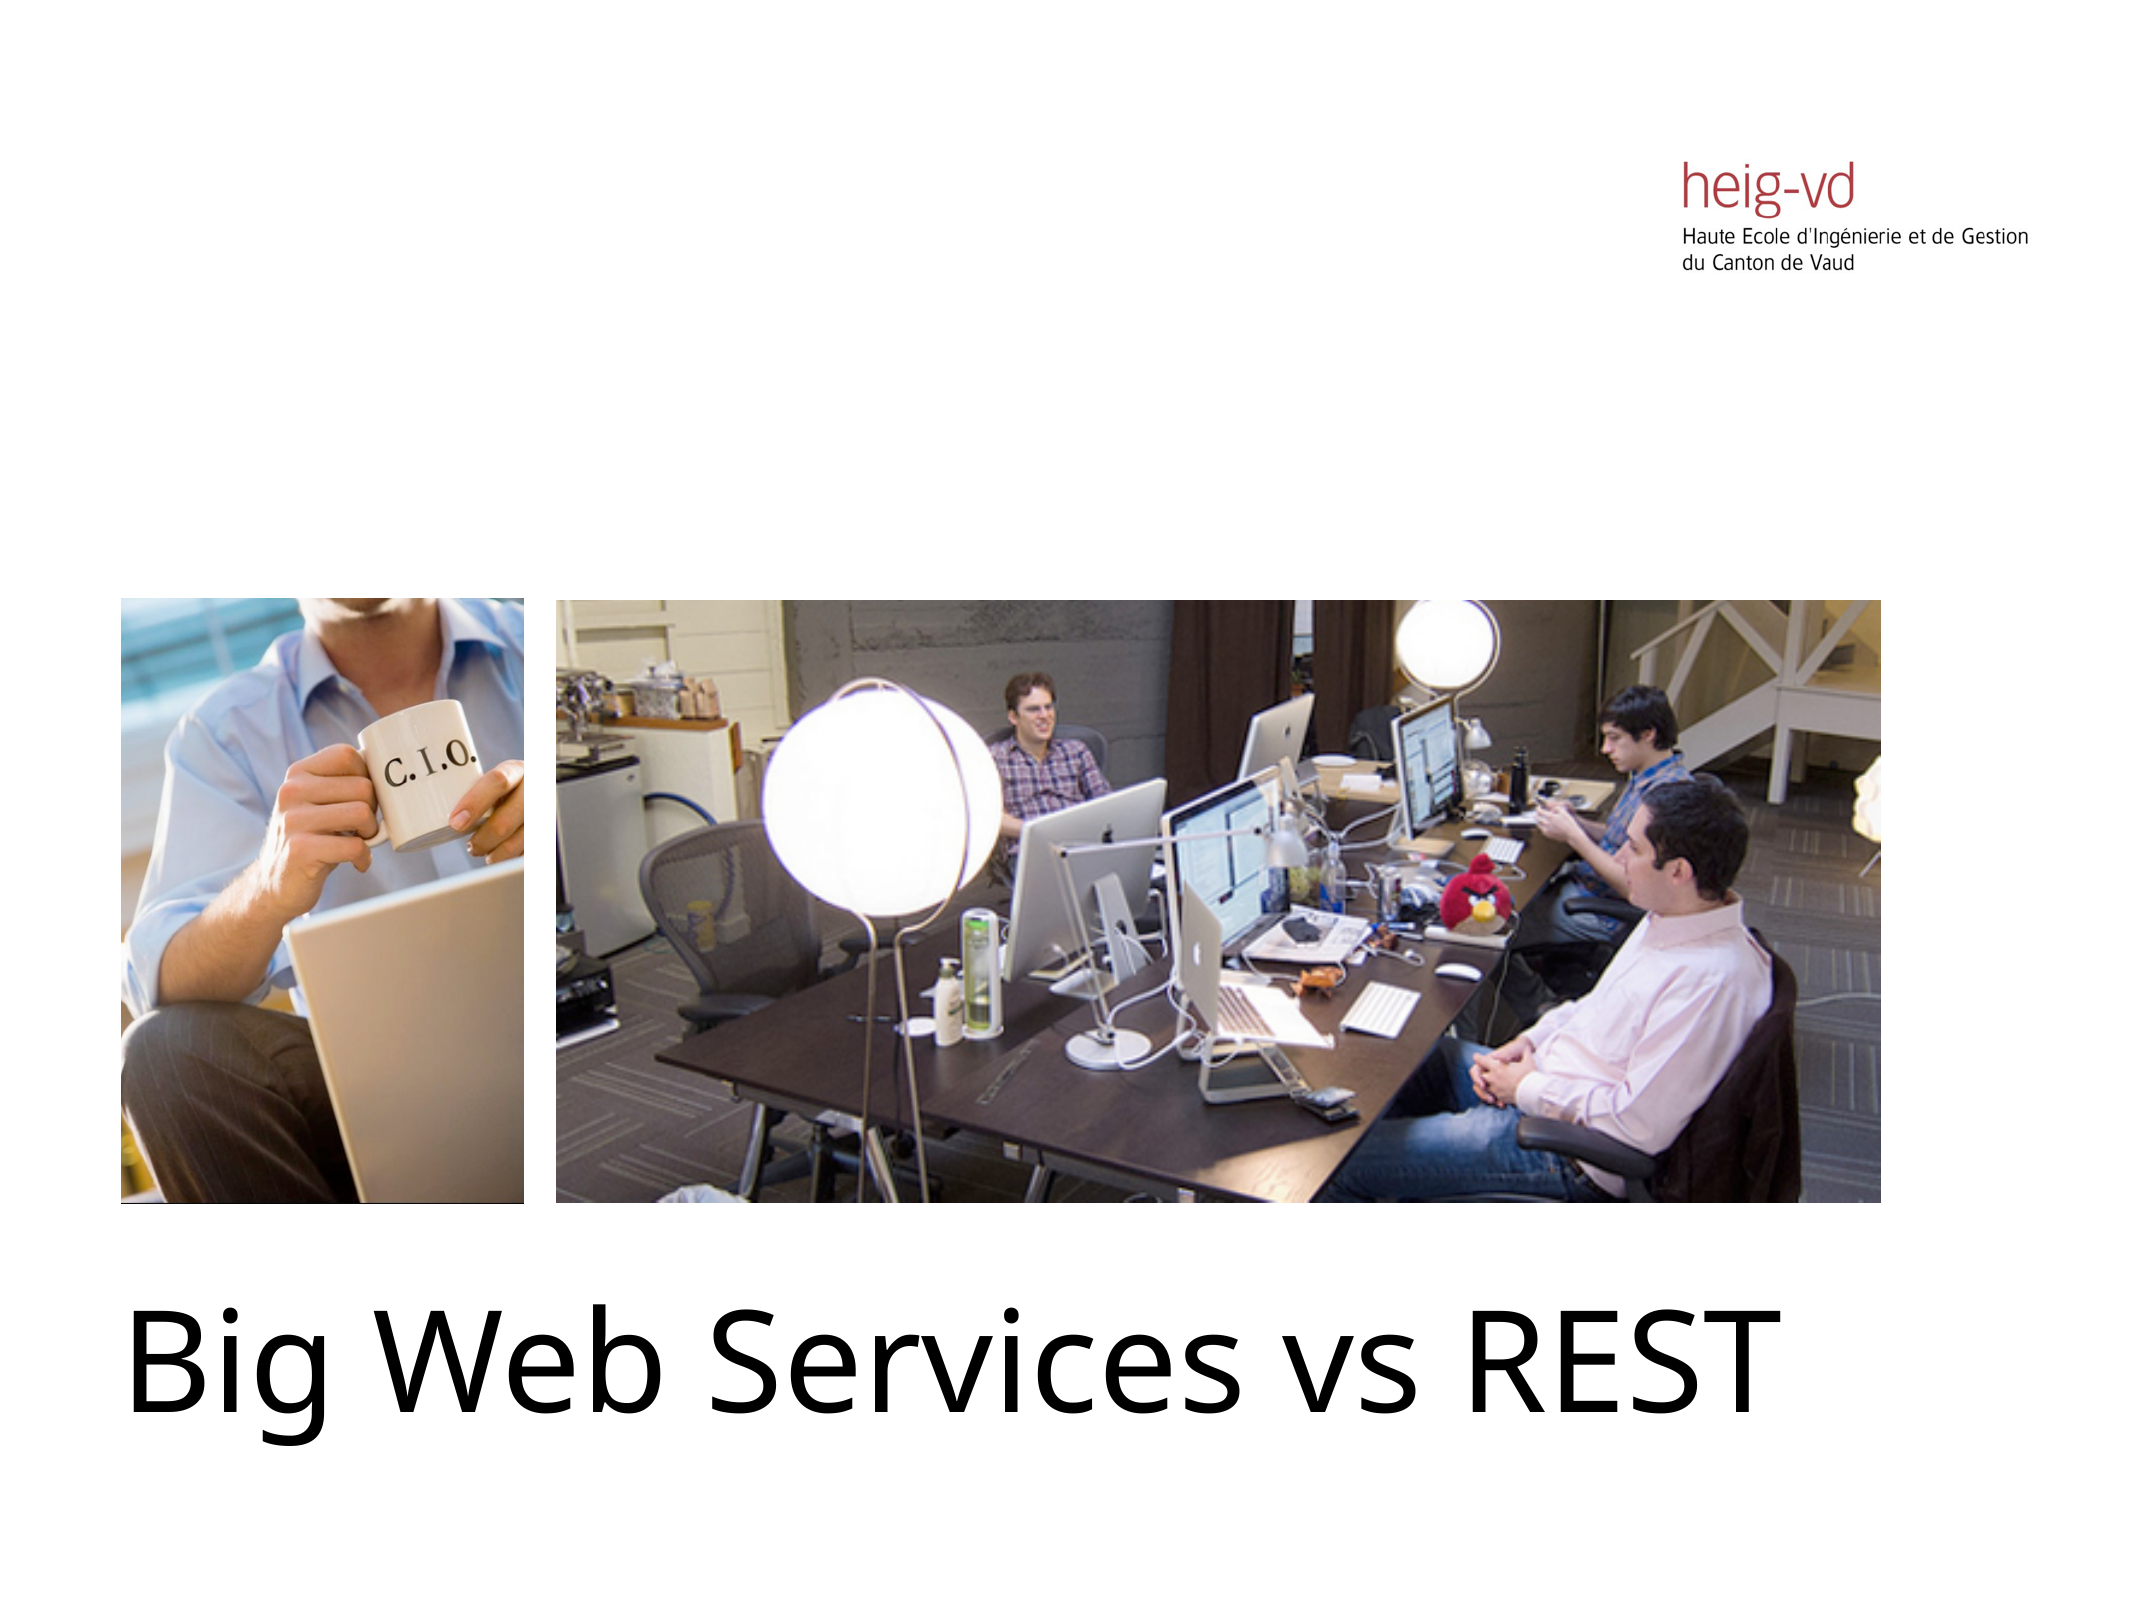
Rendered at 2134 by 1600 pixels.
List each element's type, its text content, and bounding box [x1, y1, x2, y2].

picture [121, 598, 524, 1204]
picture [556, 600, 1881, 1203]
picture [1672, 149, 2036, 284]
text_box Big Web Services vs REST [112, 1262, 2054, 1449]
